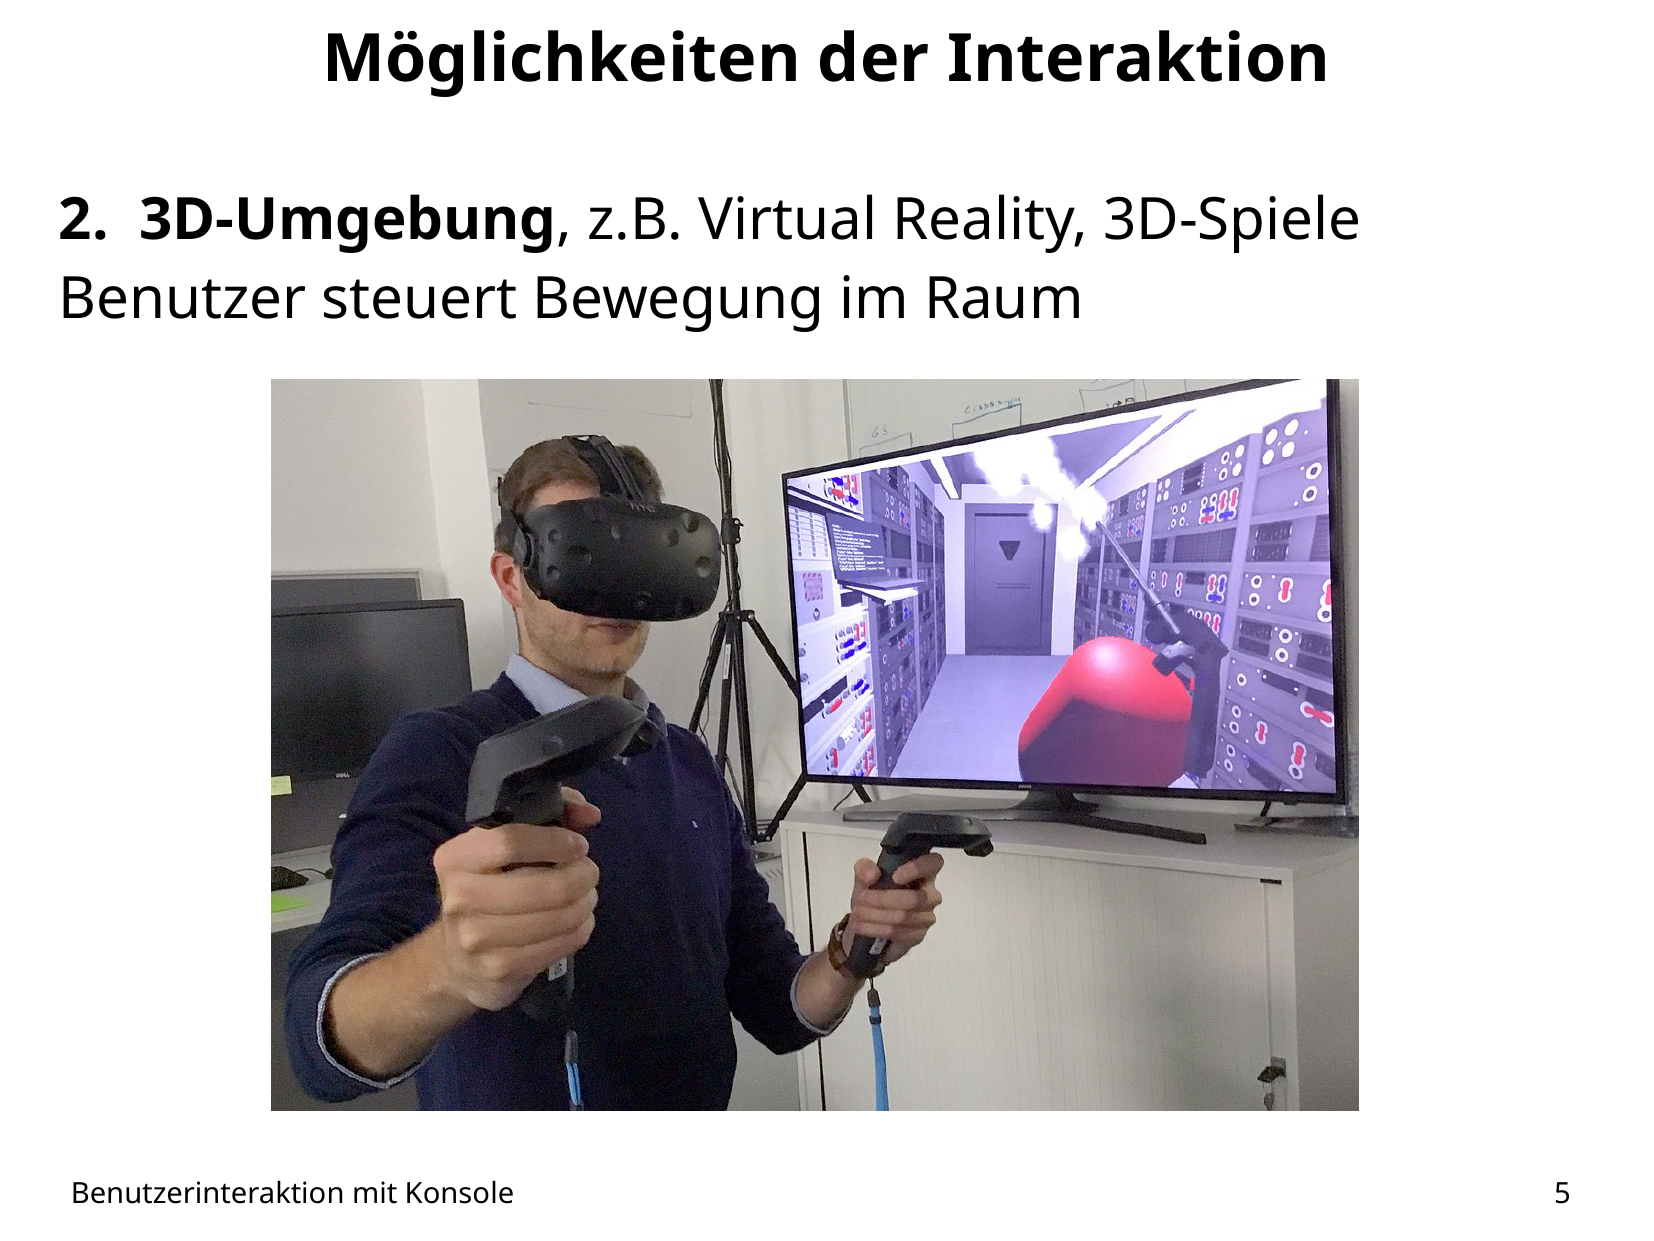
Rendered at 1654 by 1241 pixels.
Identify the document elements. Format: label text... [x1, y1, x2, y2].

title Möglichkeiten der Interaktion [0, 5, 1654, 107]
picture [271, 379, 1359, 1111]
list 2. 3D-Umgebung, z.B. Virtual Reality, 3D-Spiele Benutzer steuert Bewegung im Raum [59, 177, 1607, 343]
